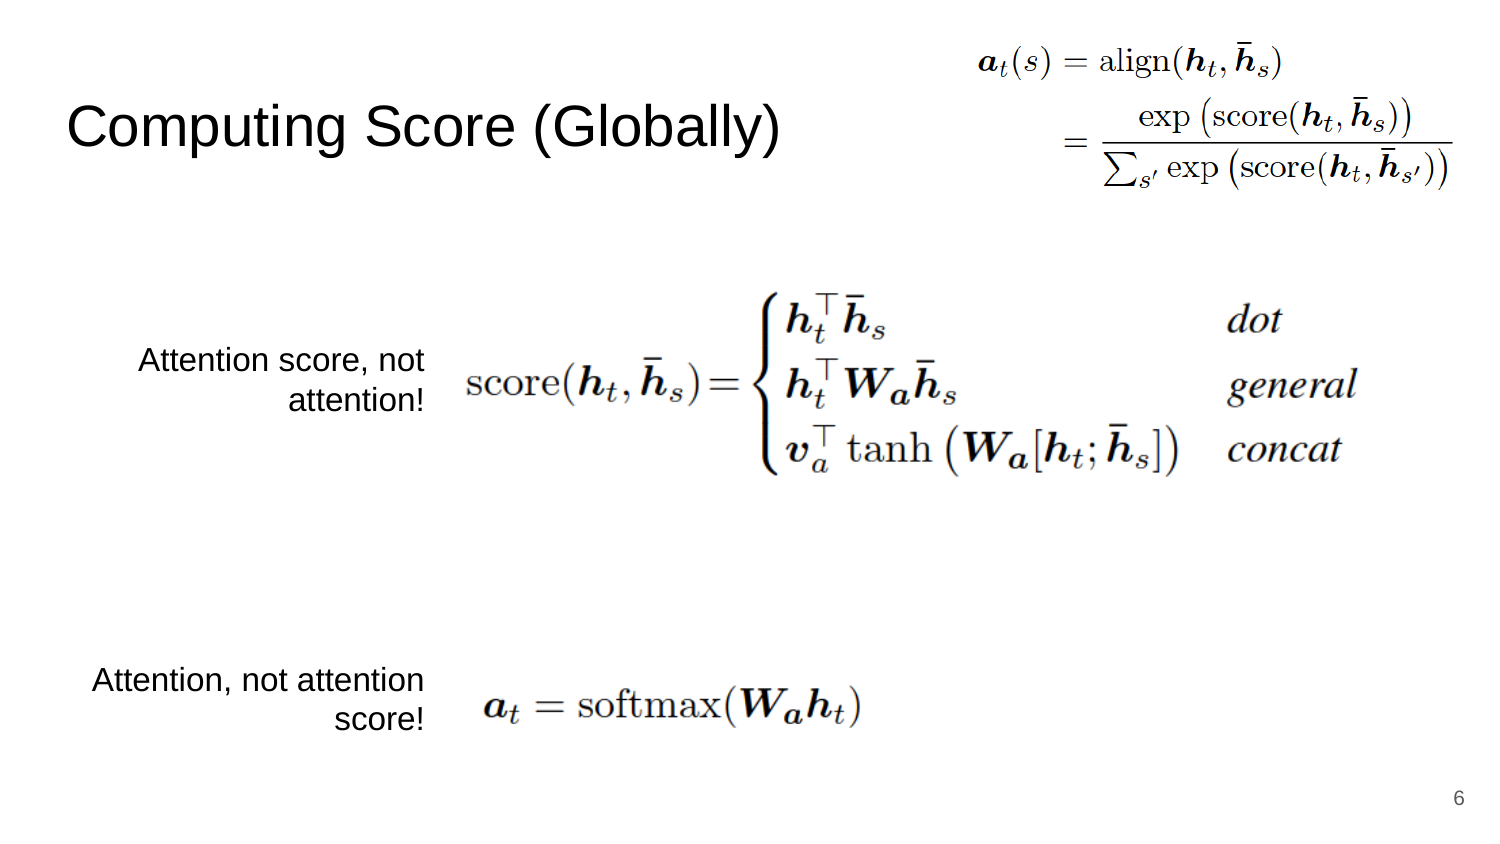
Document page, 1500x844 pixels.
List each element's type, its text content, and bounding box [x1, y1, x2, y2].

text_box Attention score, not attention! Attention, not attention score! [39, 323, 441, 782]
title Computing Score (Globally) [51, 72, 968, 167]
slide_number <number> [1389, 764, 1480, 830]
picture [968, 31, 1500, 209]
picture [452, 254, 1379, 504]
picture [464, 641, 901, 757]
